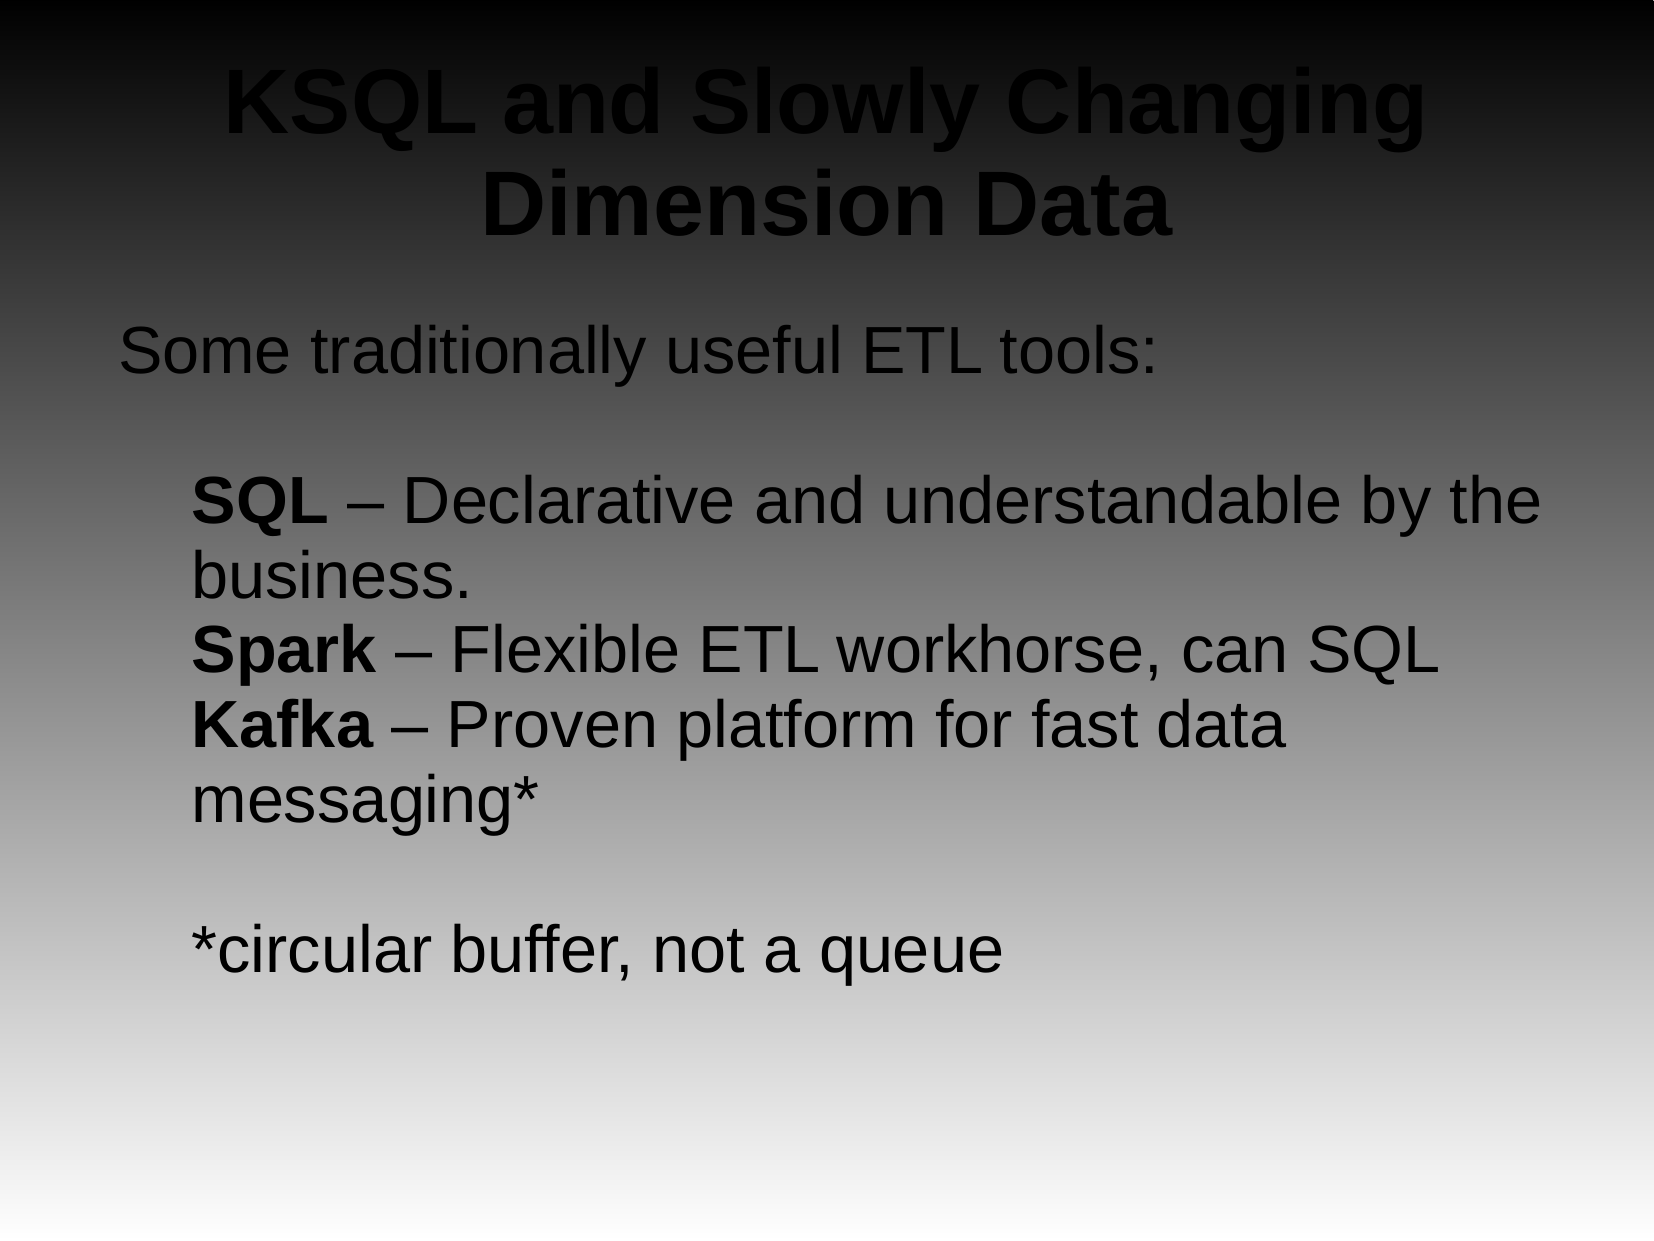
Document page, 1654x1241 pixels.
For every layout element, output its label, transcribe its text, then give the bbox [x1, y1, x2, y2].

subtitle Some traditionally useful ETL tools: SQL – Declarative and understandable by the business. Spark – Flexible ETL workhorse, can SQL Kafka – Proven platform for fast data messaging* *circular buffer, not a queue [82, 238, 1571, 1062]
title KSQL and Slowly Changing Dimension Data [82, 49, 1571, 238]
